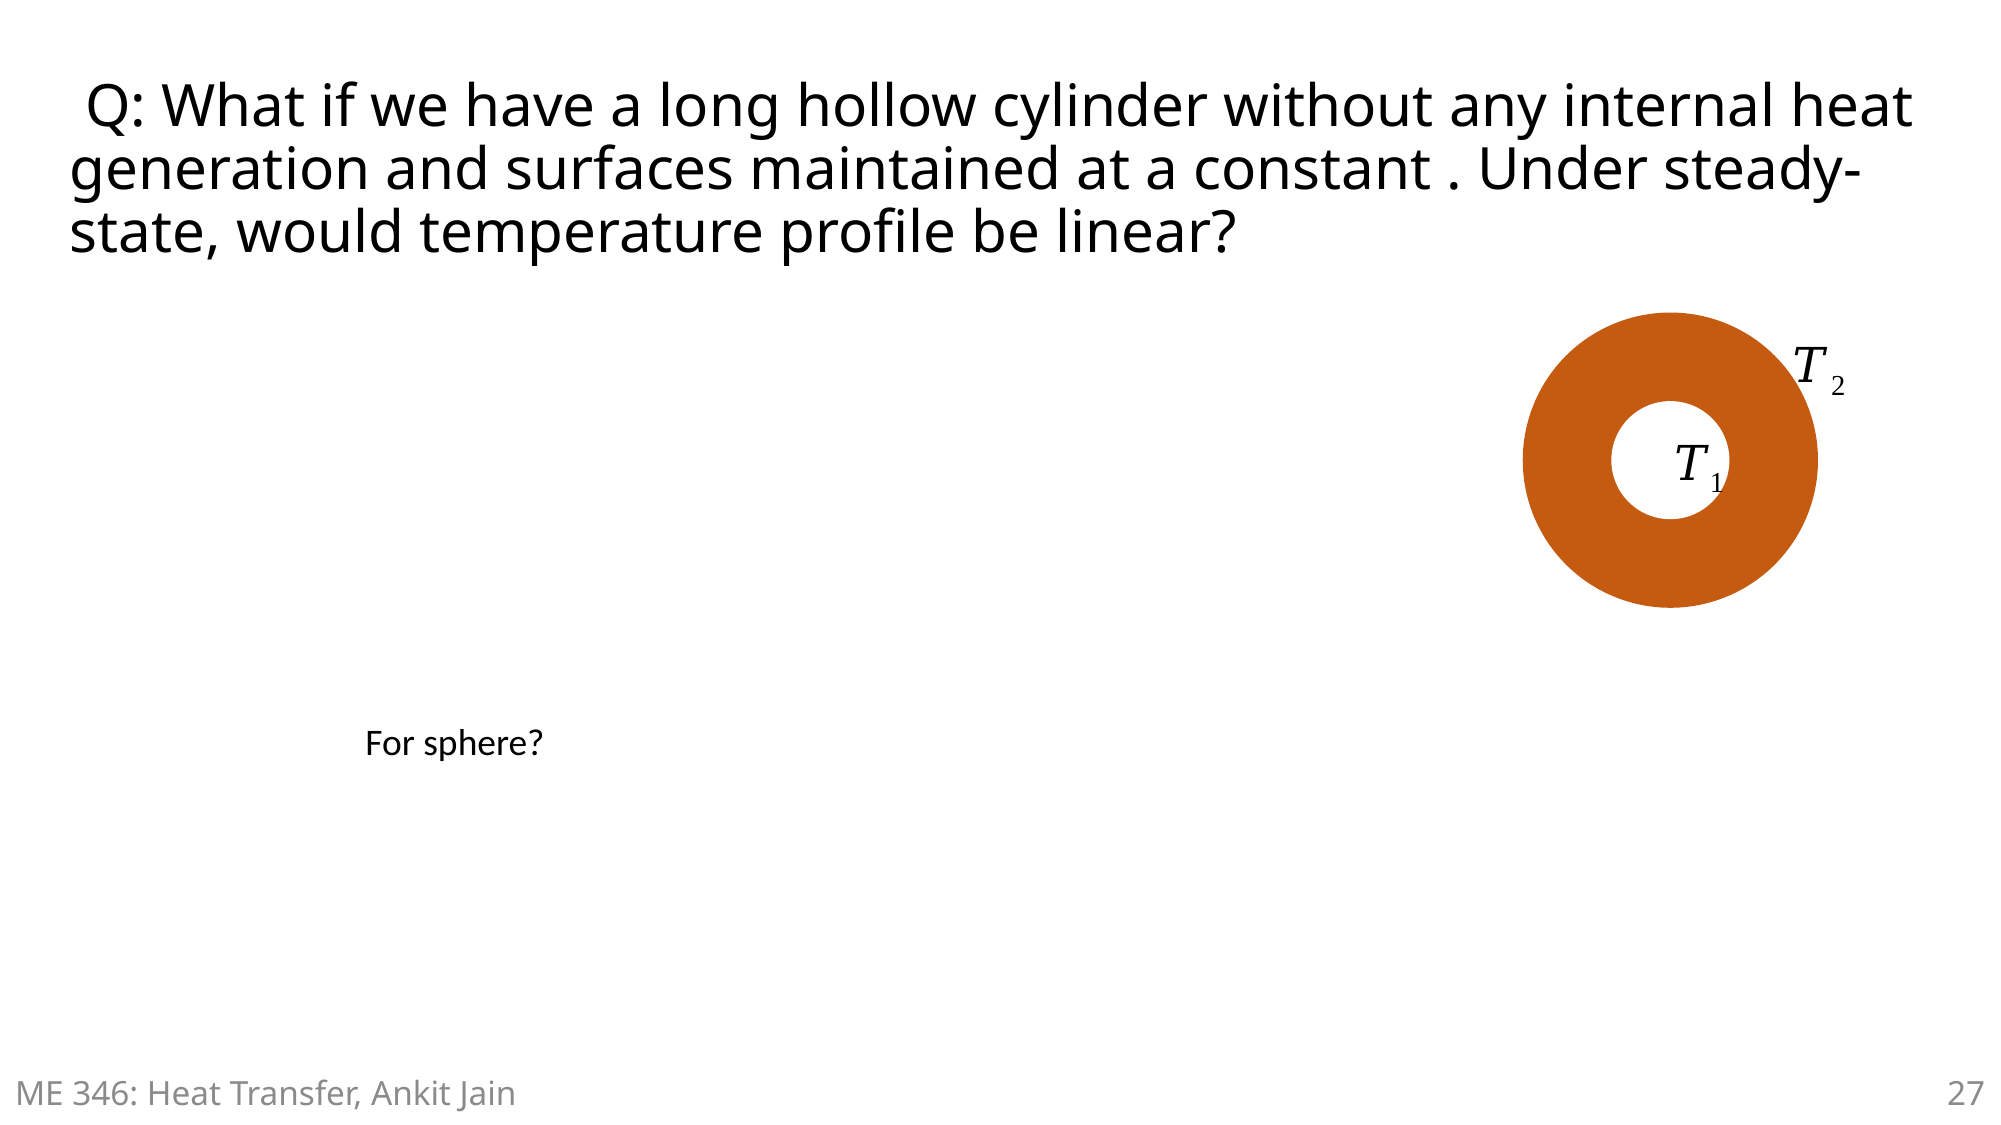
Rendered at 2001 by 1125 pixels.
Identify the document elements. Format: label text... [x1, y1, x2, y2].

text_box For sphere? [350, 710, 561, 770]
chart [1780, 340, 1856, 402]
chart [1662, 438, 1737, 500]
text_box [1522, 312, 1819, 608]
list Q: What if we have a long hollow cylinder without any internal heat generation and surfaces maintained at a constant . Under steady-state, would temperature profile be linear? [55, 68, 1941, 336]
